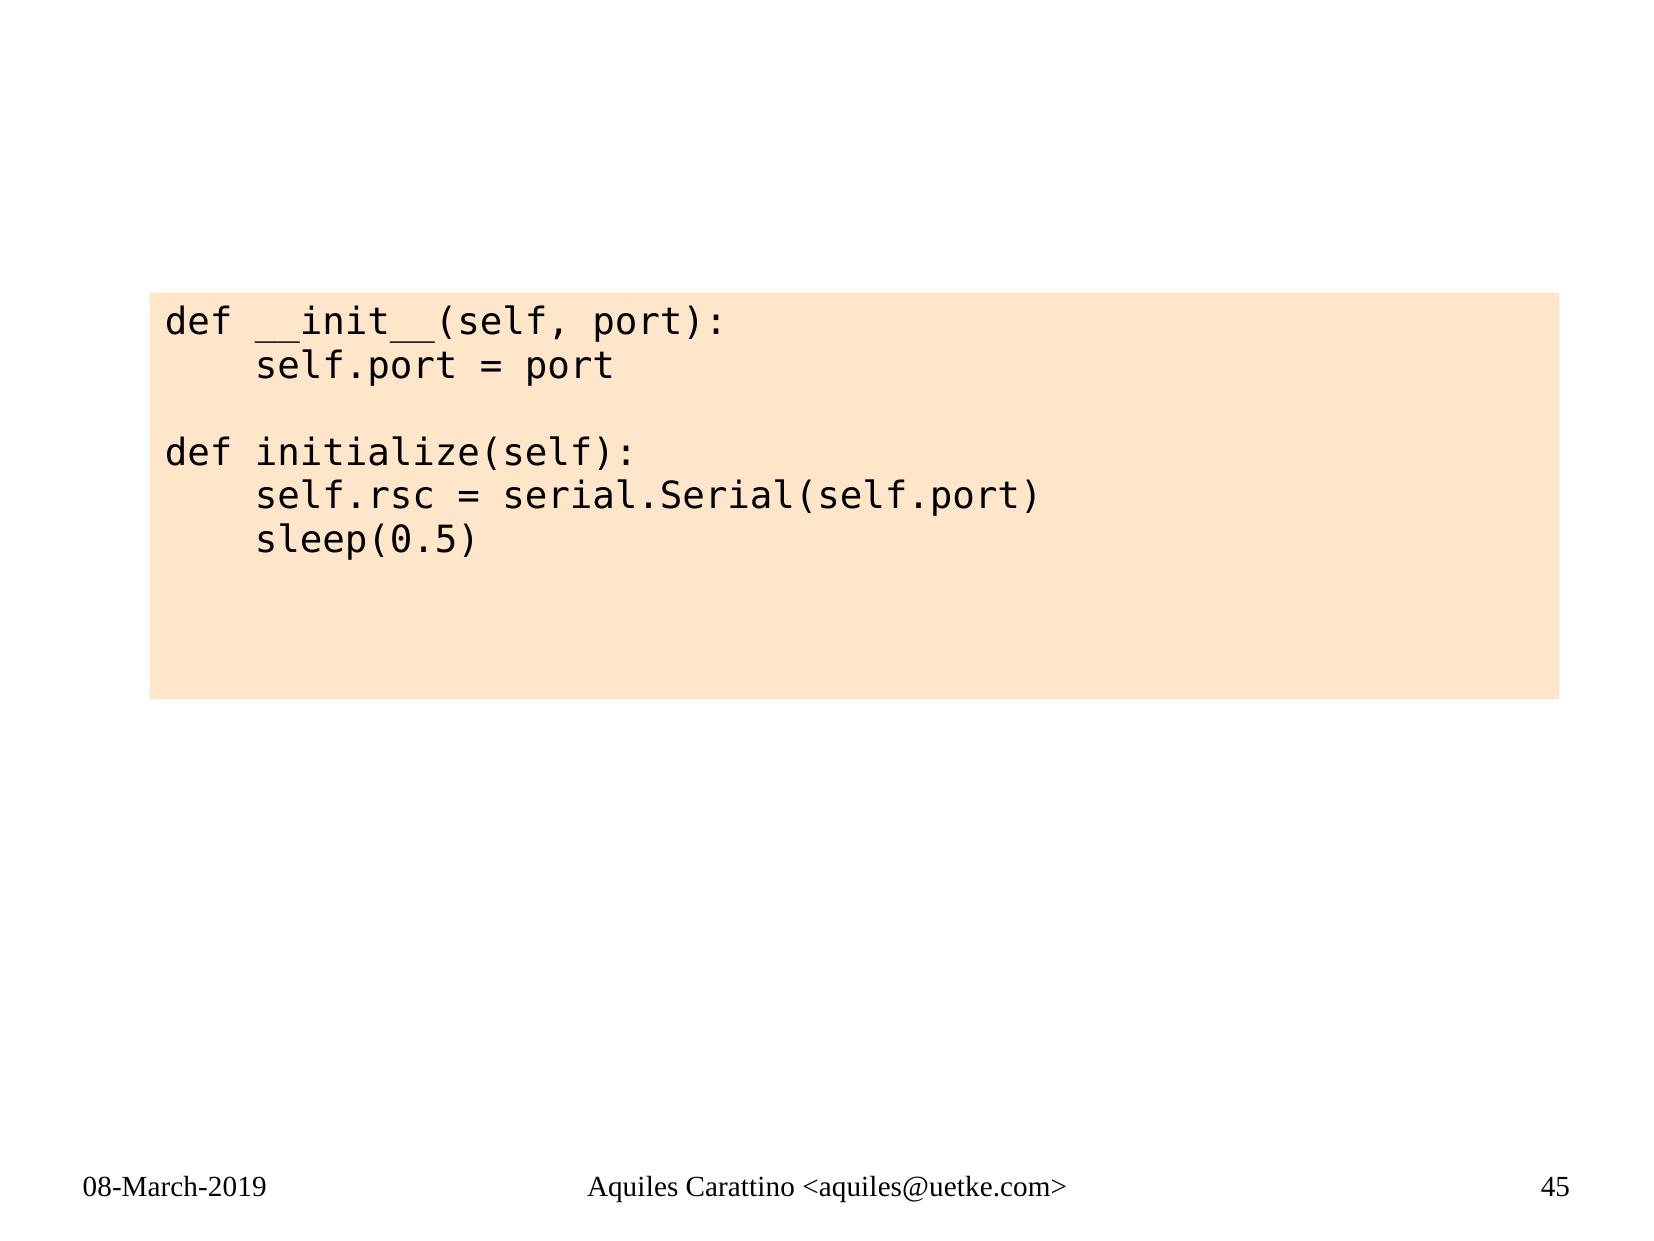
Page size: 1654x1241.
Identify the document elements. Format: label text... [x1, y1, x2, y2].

text_box def __init__(self, port): self.port = port def initialize(self): self.rsc = serial.Serial(self.port) sleep(0.5) [149, 292, 1560, 700]
